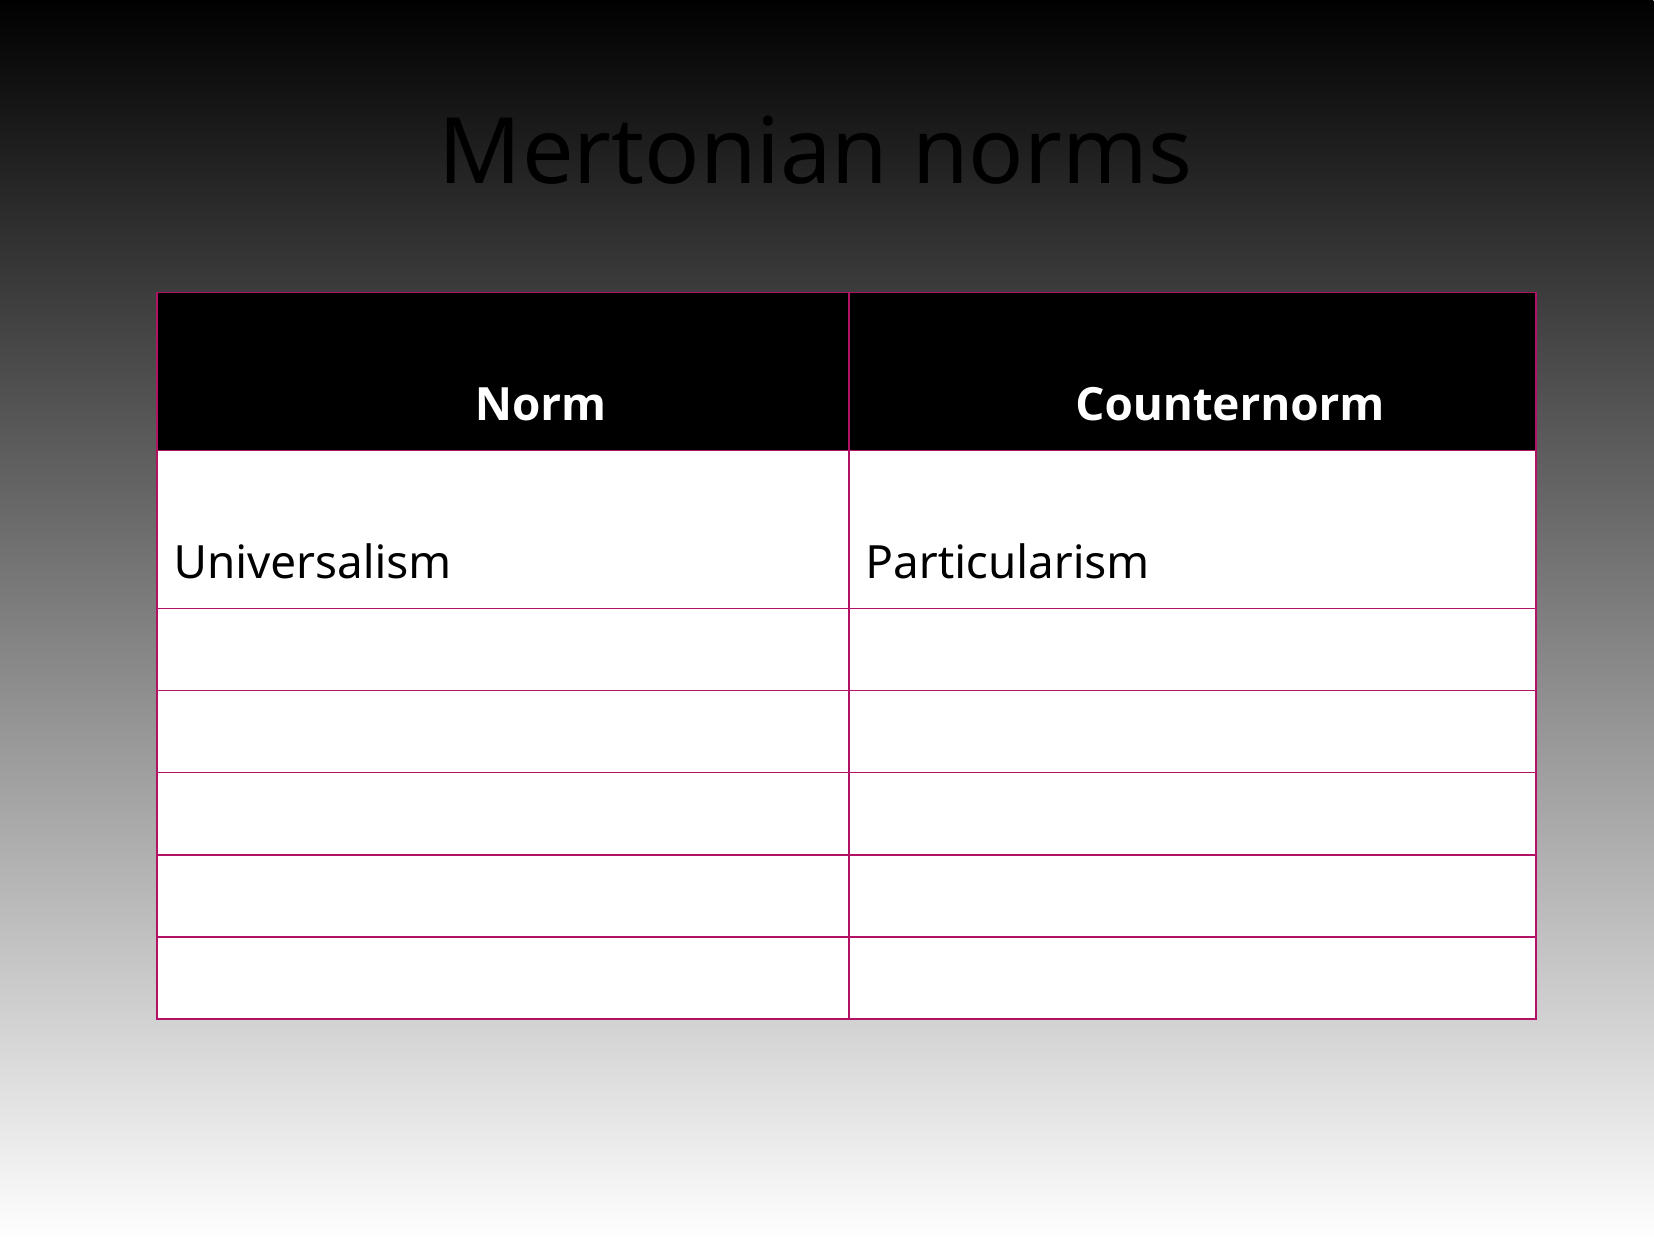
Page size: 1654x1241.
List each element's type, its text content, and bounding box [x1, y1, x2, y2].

table_cell [850, 856, 1535, 936]
table_cell [158, 691, 848, 772]
title Mertonian norms [71, 45, 1561, 253]
table_header Counternorm [850, 293, 1535, 450]
table_cell [158, 609, 848, 690]
table_cell [850, 938, 1535, 1018]
table_cell [850, 773, 1535, 854]
table_cell [850, 609, 1535, 690]
table_cell Universalism [158, 451, 848, 608]
table_header Norm [158, 293, 848, 450]
table_cell [850, 691, 1535, 772]
table_cell Particularism [850, 451, 1535, 608]
table_cell [158, 938, 848, 1018]
table_cell [158, 856, 848, 936]
table_cell [158, 773, 848, 854]
